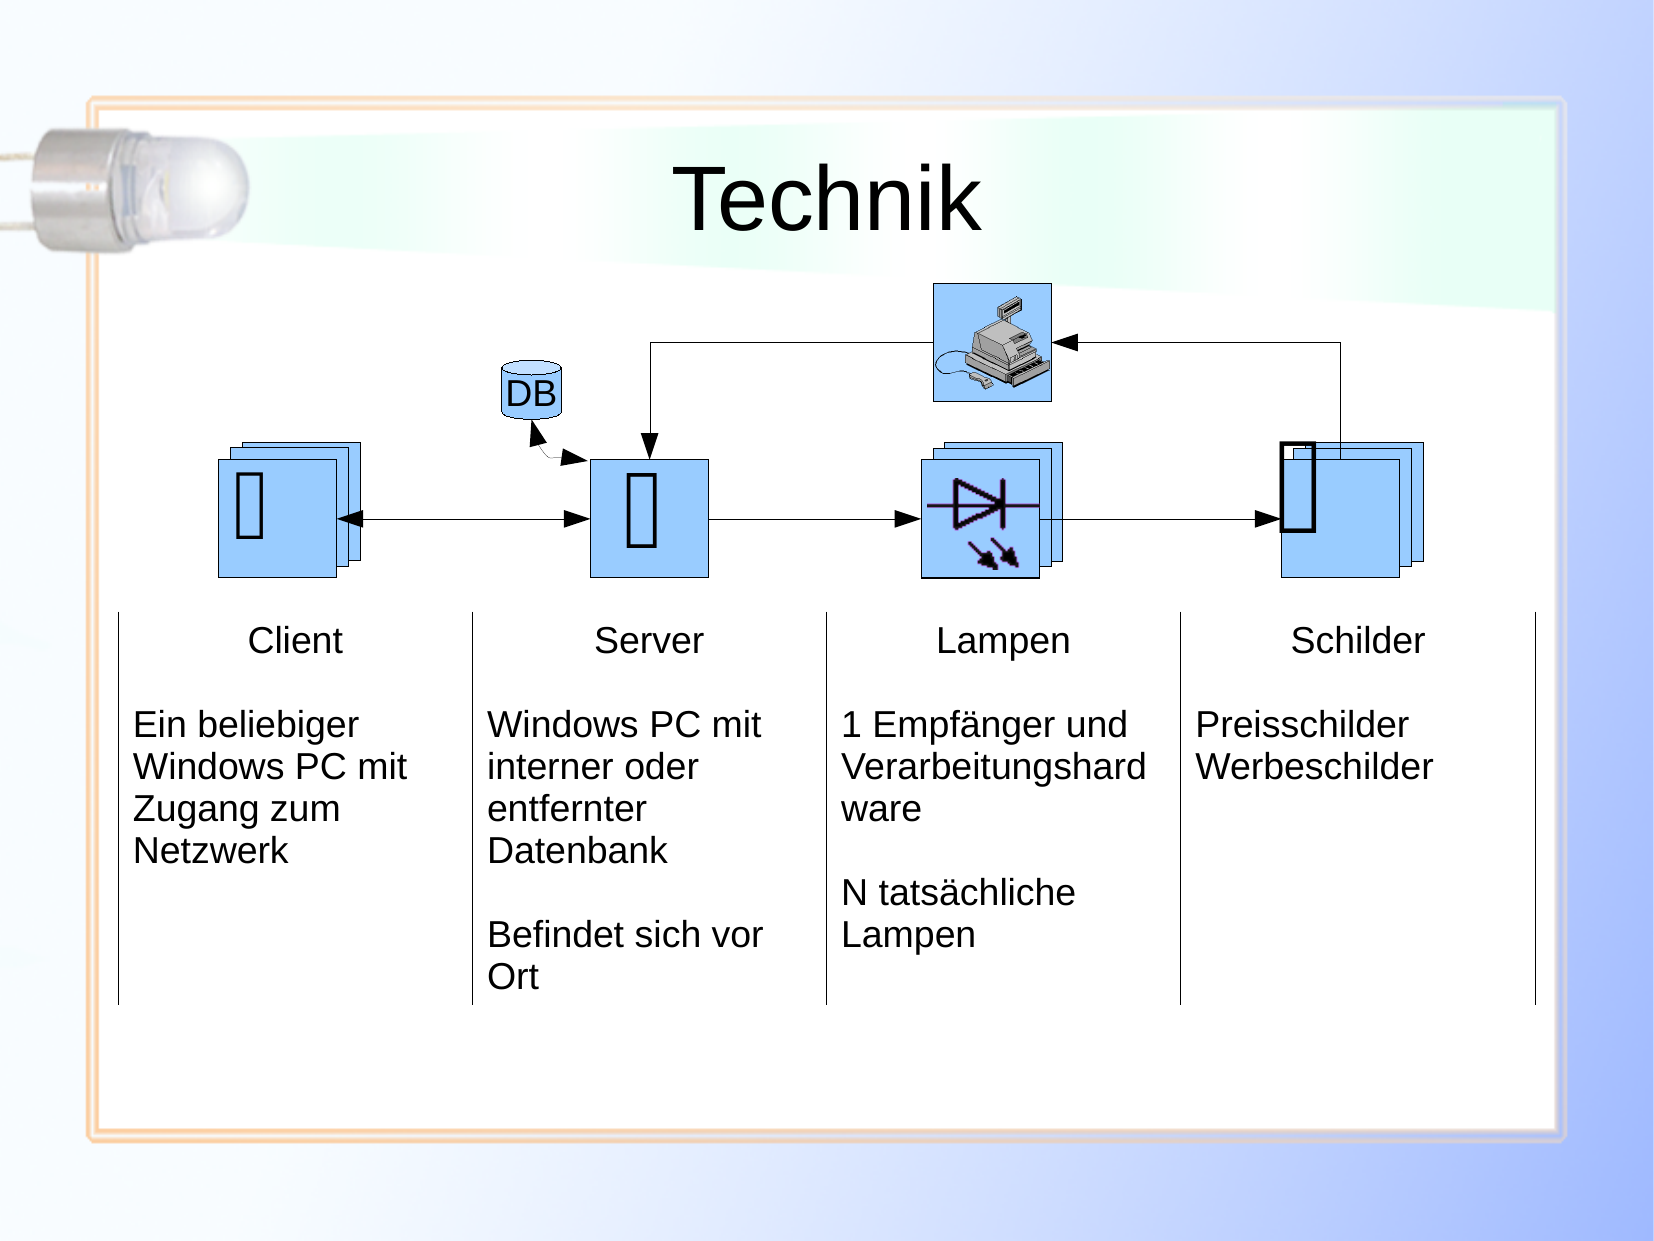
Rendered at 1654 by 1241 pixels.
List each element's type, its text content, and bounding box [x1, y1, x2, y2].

title Technik [82, 102, 1571, 296]
text_box [218, 442, 361, 518]
text_box DB [501, 368, 562, 420]
text_box [590, 459, 709, 578]
text_box [921, 442, 1063, 579]
table_header Lampen 1 Empfänger und Verarbeitungshardware N tatsächliche Lampen [827, 612, 1180, 1005]
text_box [337, 520, 361, 567]
text_box  [1260, 431, 1424, 584]
picture [0, 0, 1654, 1241]
text_box : [218, 462, 337, 589]
text_box  [608, 463, 727, 591]
table_header Client Ein beliebiger Windows PC mit Zugang zum Netzwerk [119, 612, 472, 1005]
table_header Schilder Preisschilder Werbeschilder [1181, 612, 1535, 1005]
text_box [1040, 520, 1063, 567]
text_box [933, 283, 1052, 402]
table_header Server Windows PC mit interner oder entfernter Datenbank Befindet sich vor Ort [473, 612, 826, 1005]
